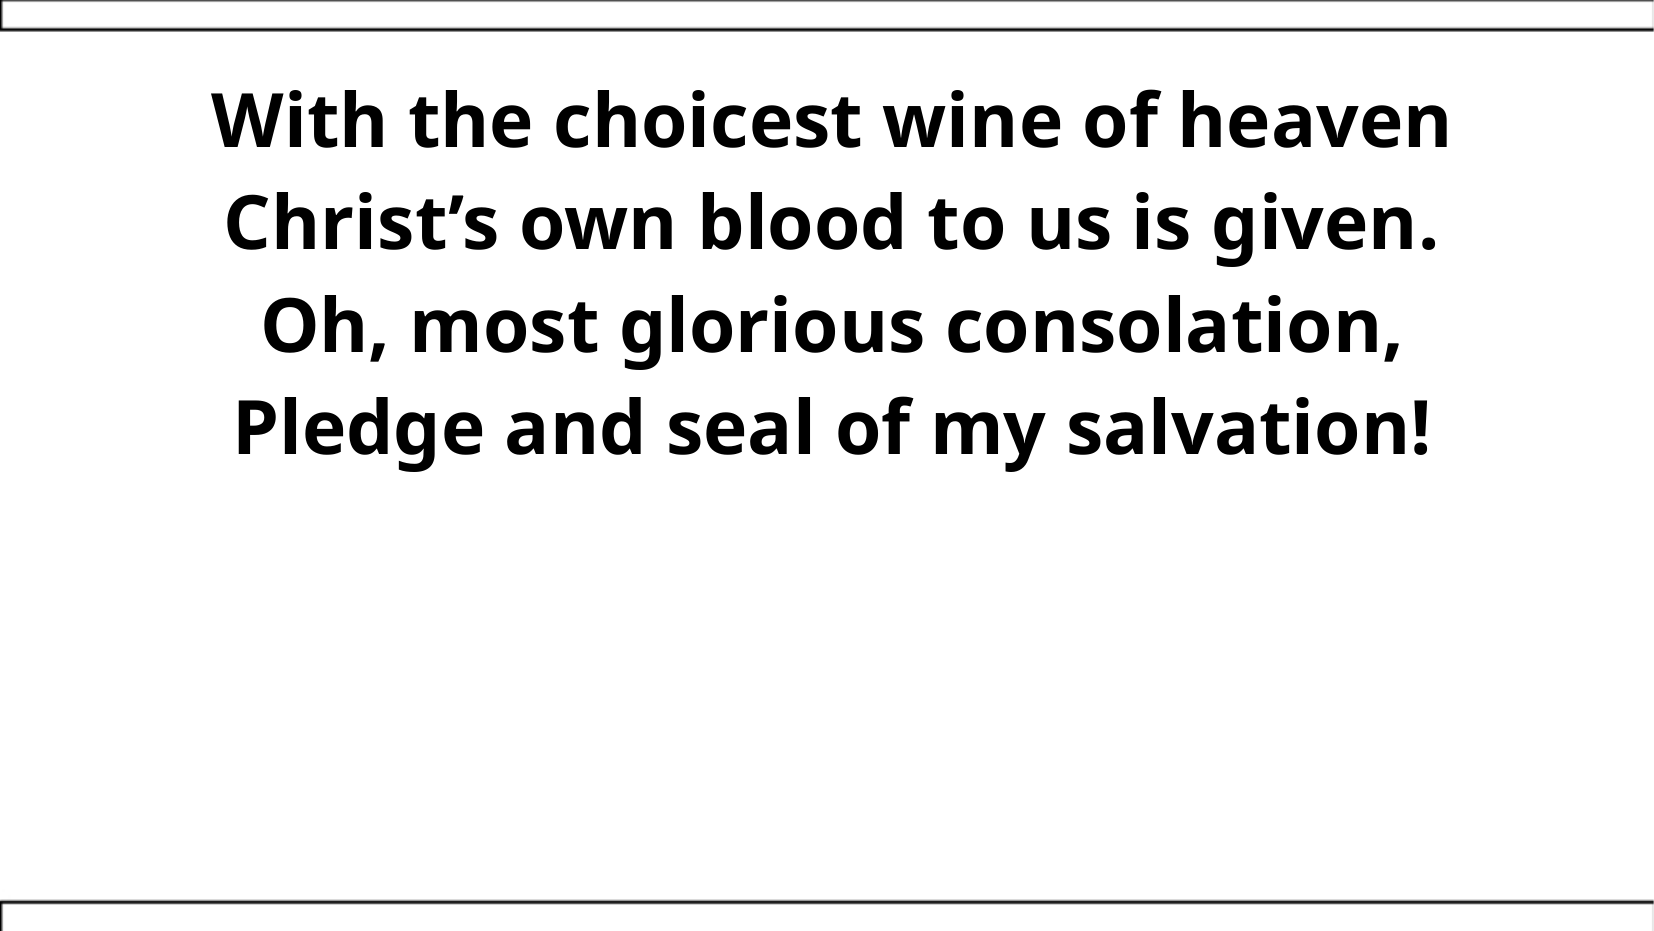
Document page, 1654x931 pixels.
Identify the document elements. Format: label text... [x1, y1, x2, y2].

picture [0, 0, 1654, 931]
text_box With the choicest wine of heaven Christ’s own blood to us is given. Oh, most glorious consolation, Pledge and seal of my salvation! [120, 60, 1546, 475]
